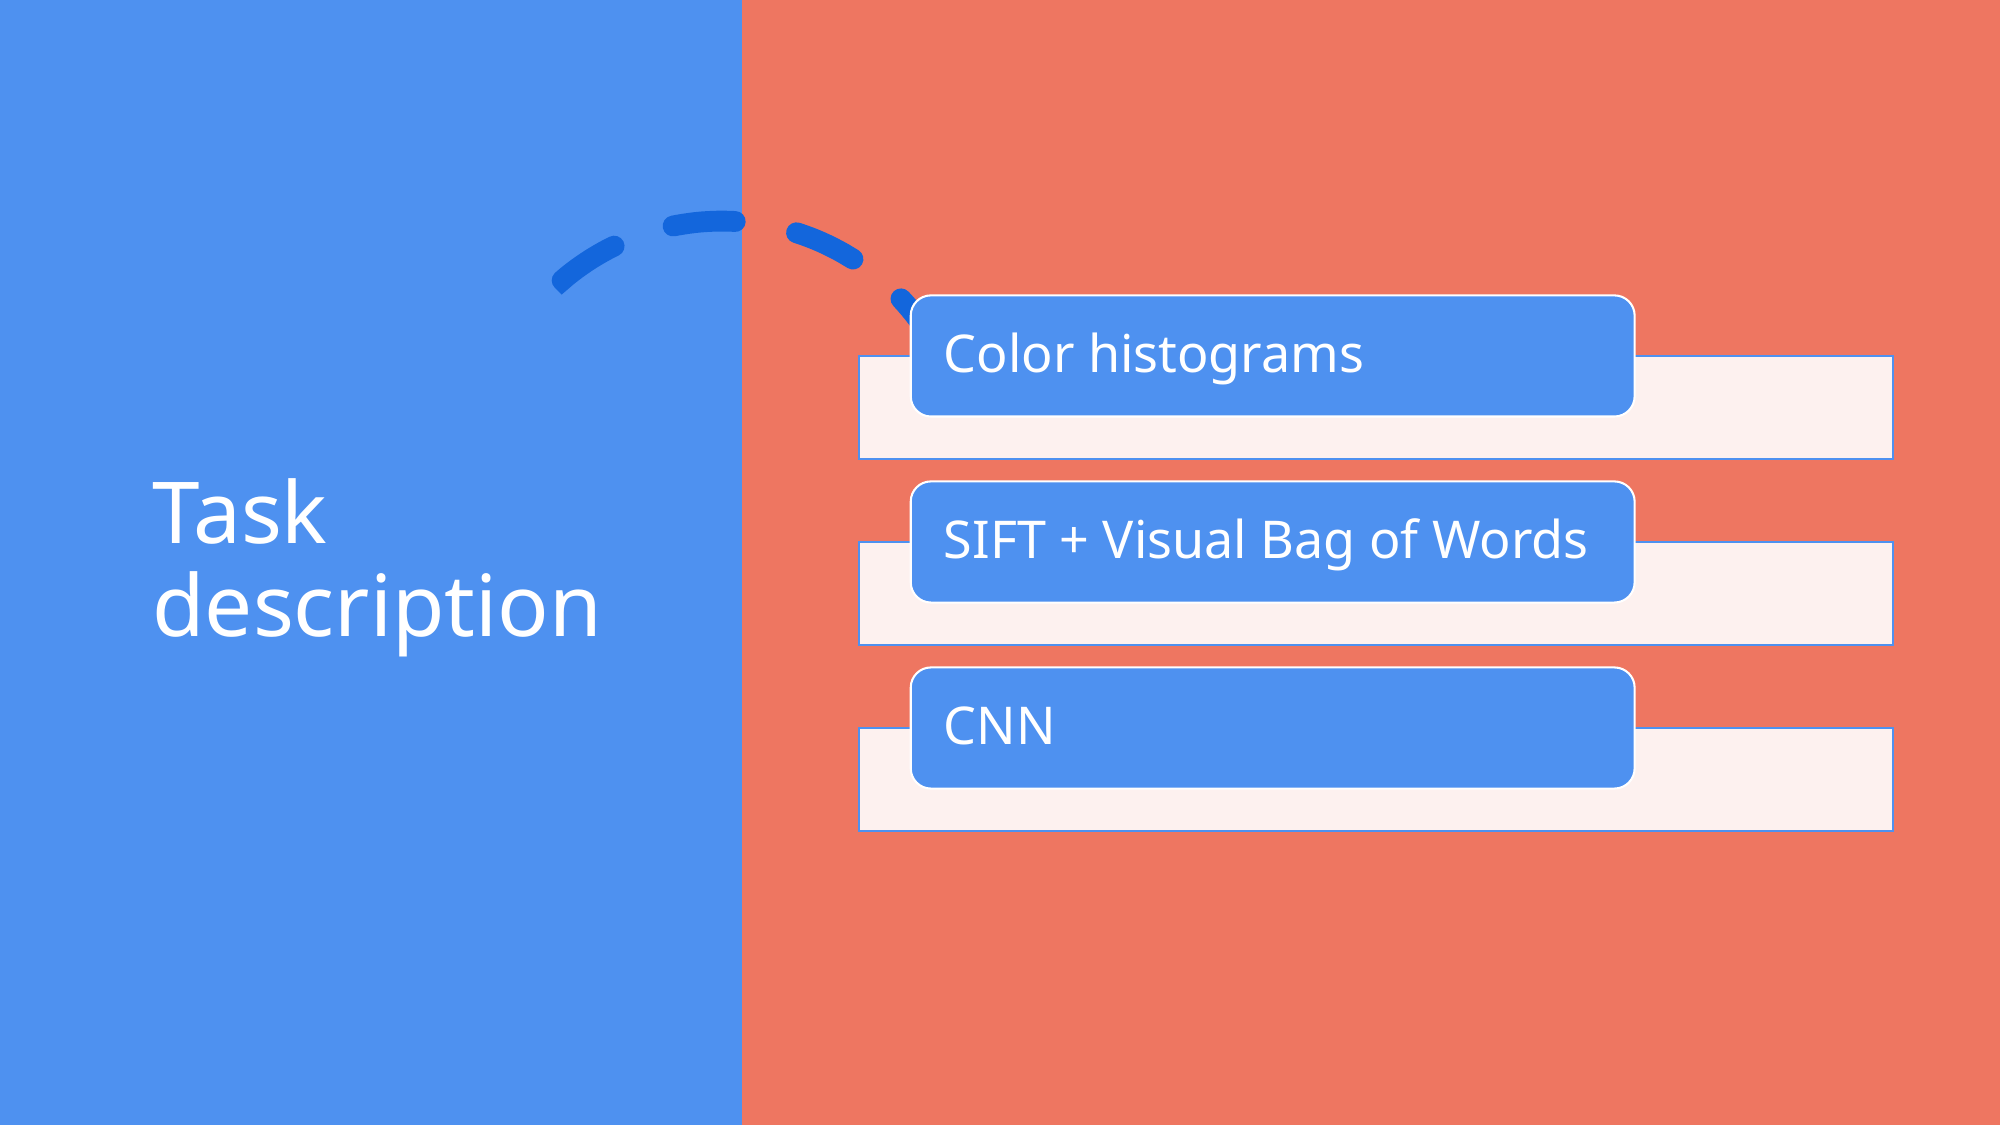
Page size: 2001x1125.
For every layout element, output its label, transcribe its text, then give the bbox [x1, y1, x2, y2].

text_box CNN [910, 667, 1635, 789]
text_box [0, 0, 2000, 1125]
title Task description [137, 105, 622, 1020]
text_box SIFT + Visual Bag of Words [910, 481, 1635, 603]
text_box Color histograms [910, 295, 1635, 417]
